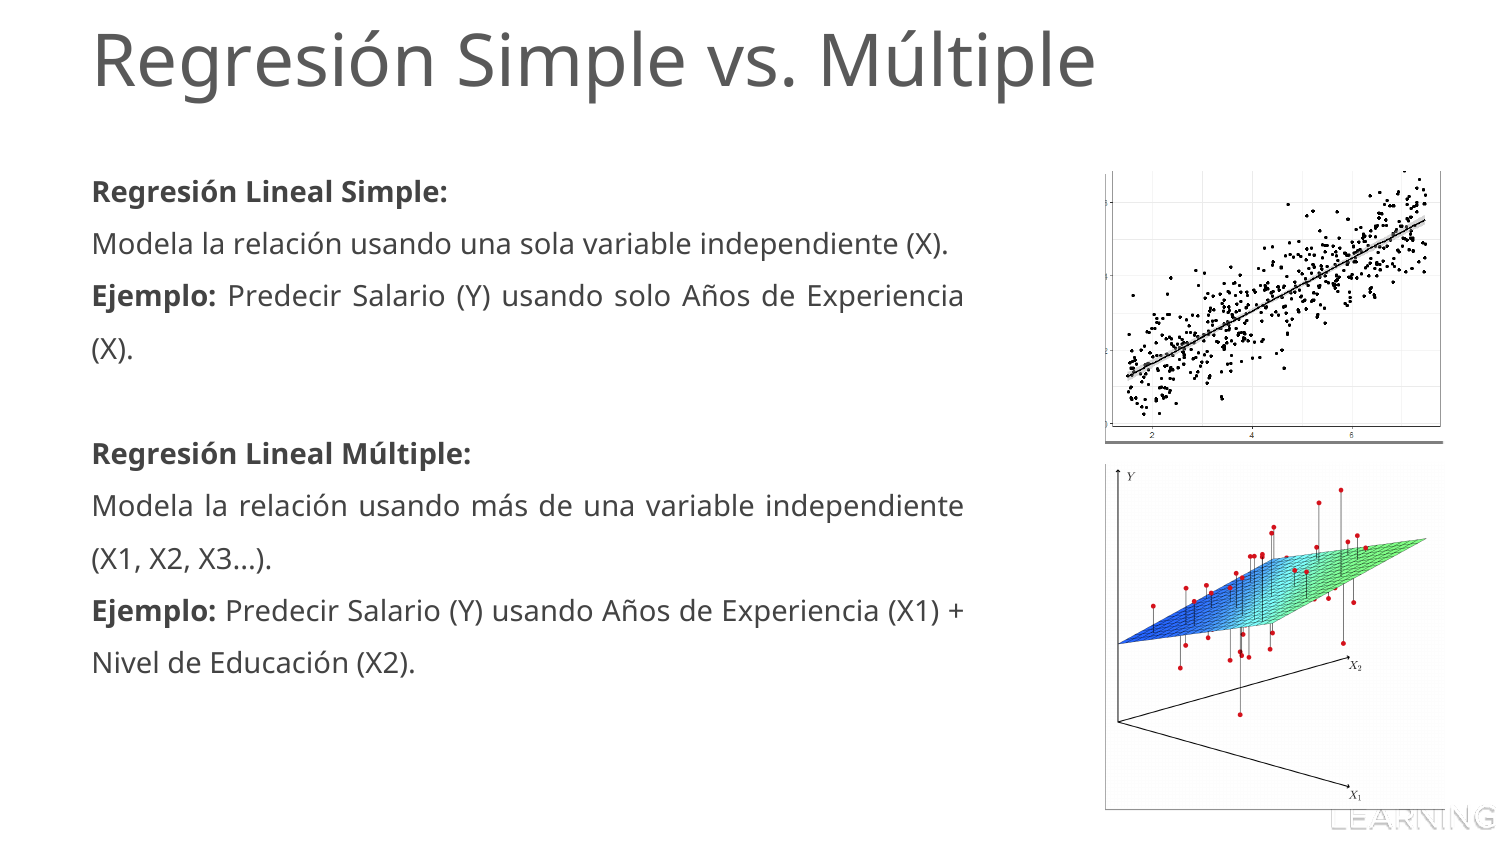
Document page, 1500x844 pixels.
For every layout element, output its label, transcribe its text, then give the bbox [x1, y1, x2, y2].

text_box Regresión Simple vs. Múltiple [76, 0, 1281, 141]
text_box Regresión Lineal Simple: Modela la relación usando una sola variable independiente (X). Ejemplo: Predecir Salario (Y) usando solo Años de Experiencia (X). Regresión Lineal Múltiple: Modela la relación usando más de una variable independiente (X1, X2, X3...). Ejemplo: Predecir Salario (Y) usando Años de Experiencia (X1) + Nivel de Educación (X2). [76, 140, 987, 737]
picture [1105, 171, 1445, 441]
picture [1105, 461, 1500, 844]
